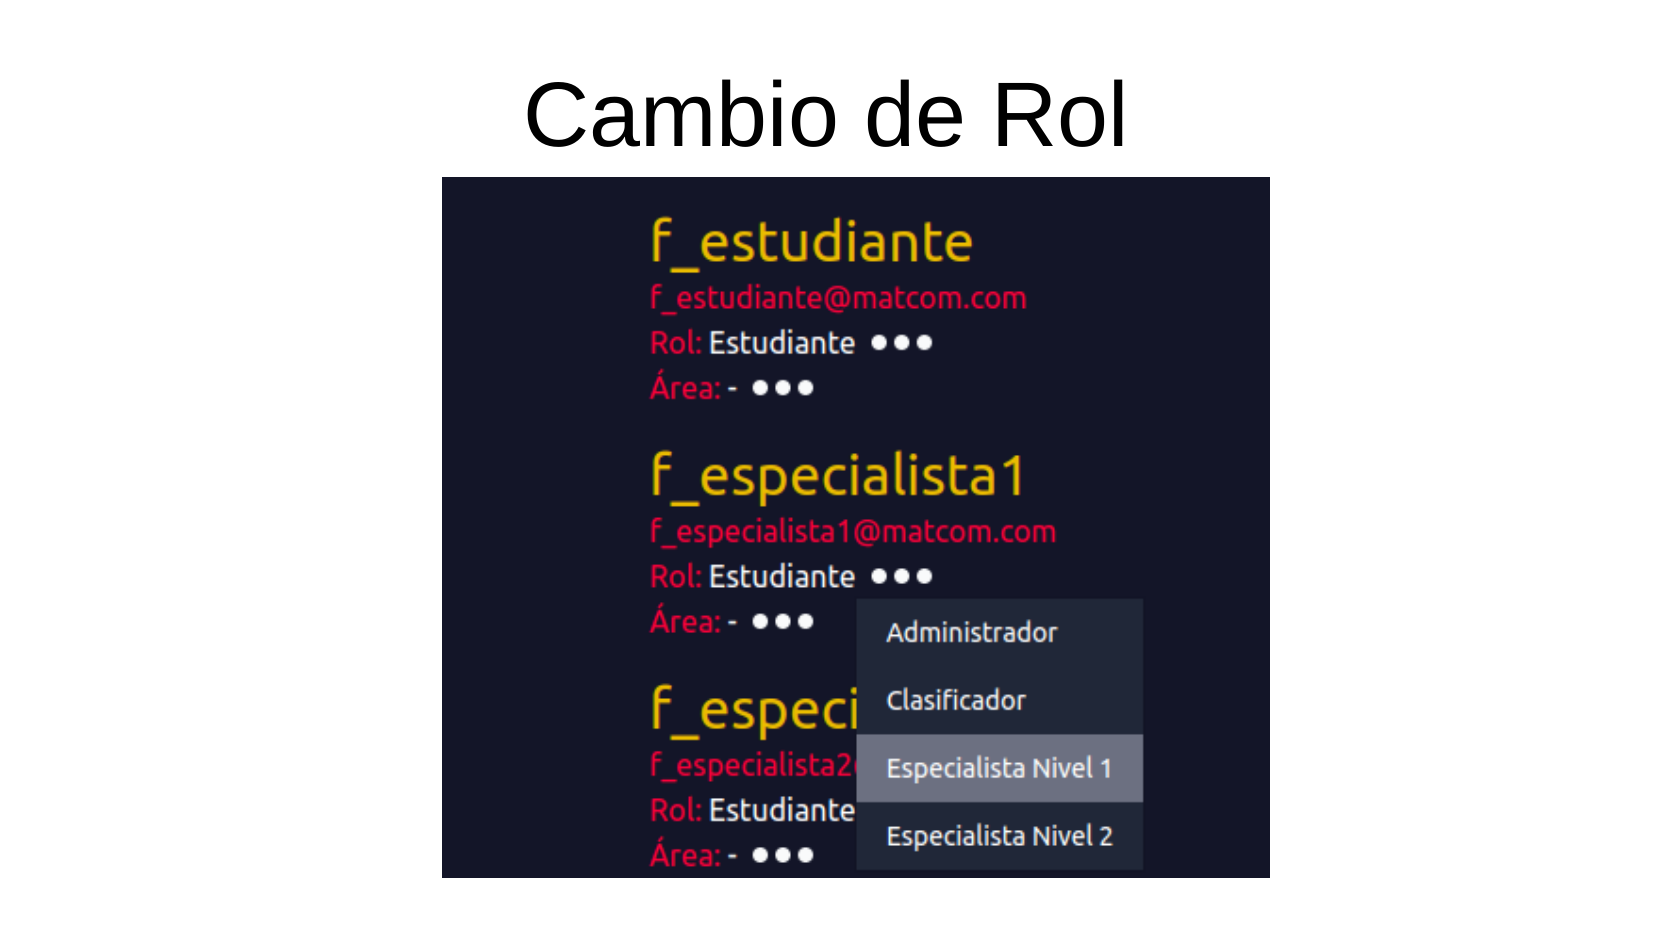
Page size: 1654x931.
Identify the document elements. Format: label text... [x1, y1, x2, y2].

picture [442, 177, 1270, 878]
title Cambio de Rol [82, 37, 1571, 193]
